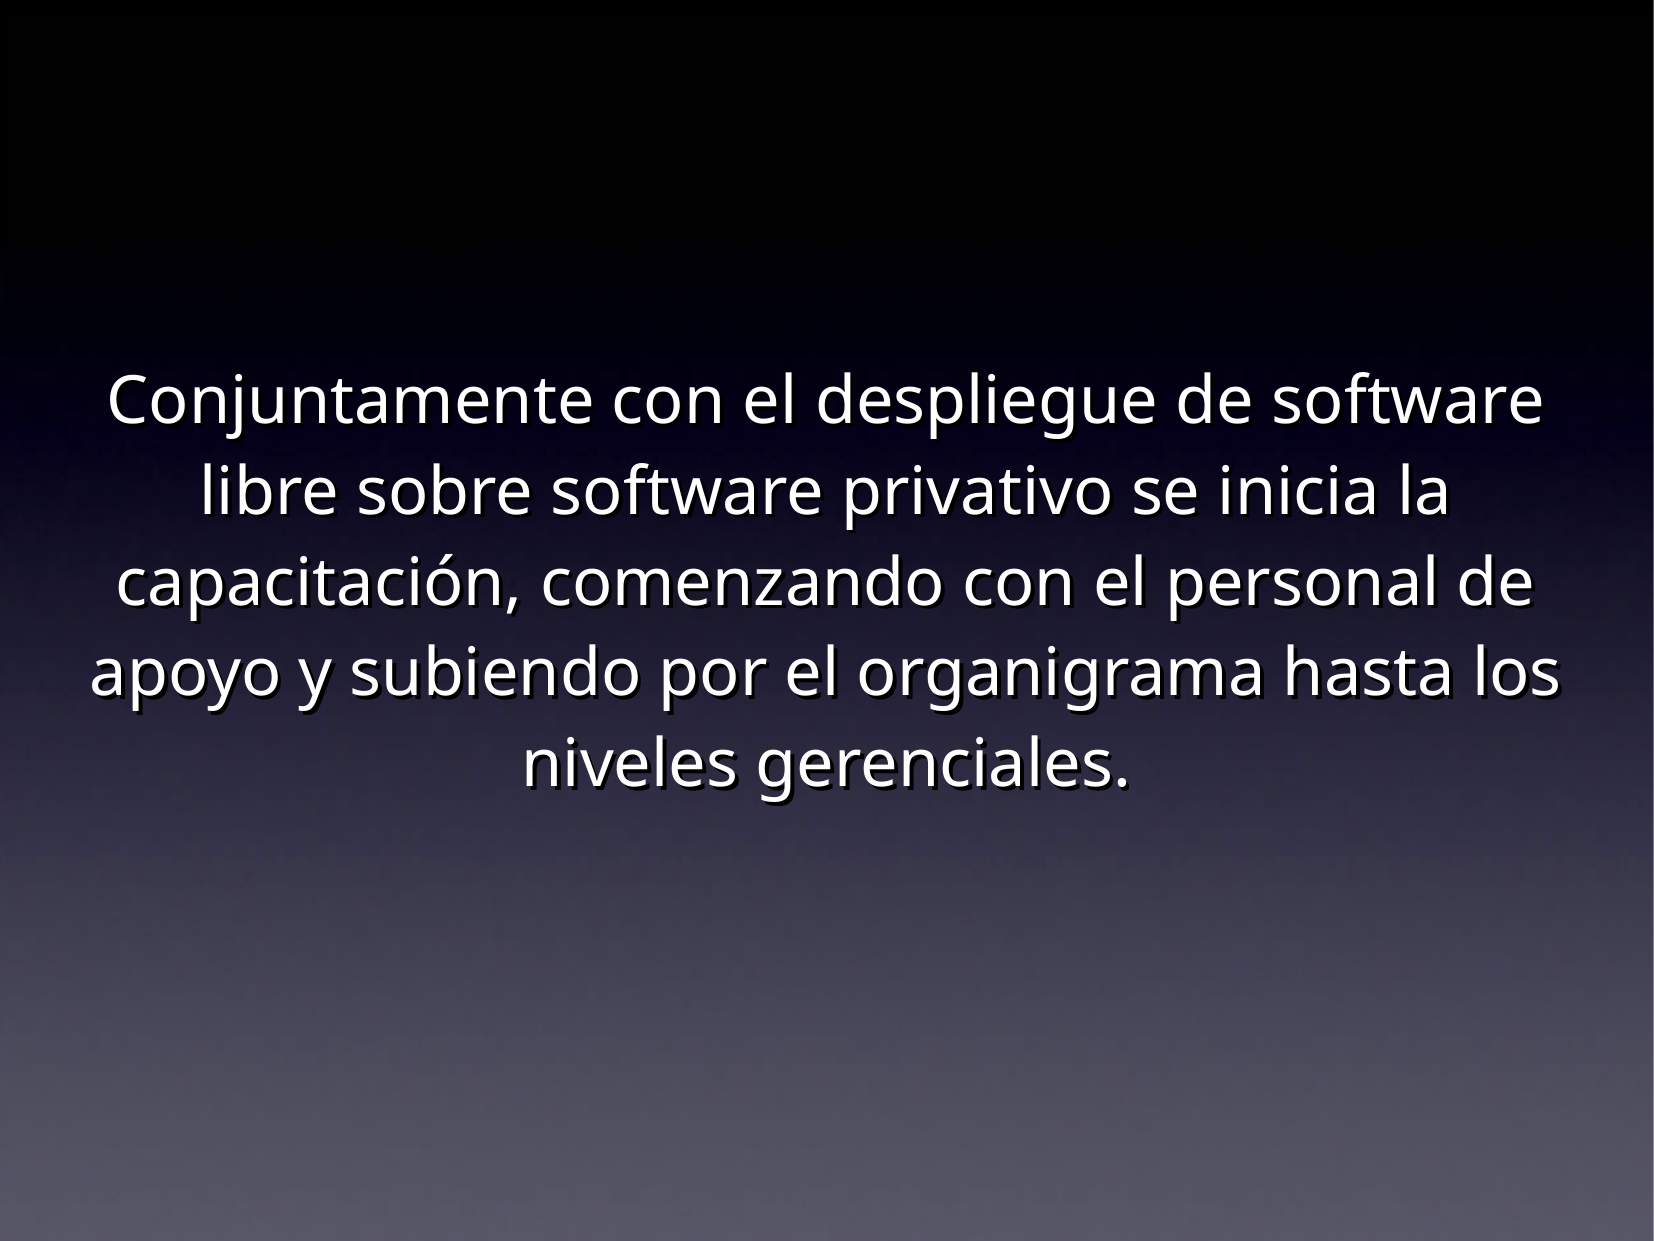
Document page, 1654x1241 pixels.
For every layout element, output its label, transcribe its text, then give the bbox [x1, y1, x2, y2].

picture [0, 0, 1654, 1241]
subtitle Conjuntamente con el despliegue de software libre sobre software privativo se inicia la capacitación, comenzando con el personal de apoyo y subiendo por el organigrama hasta los niveles gerenciales. [82, 49, 1571, 1109]
